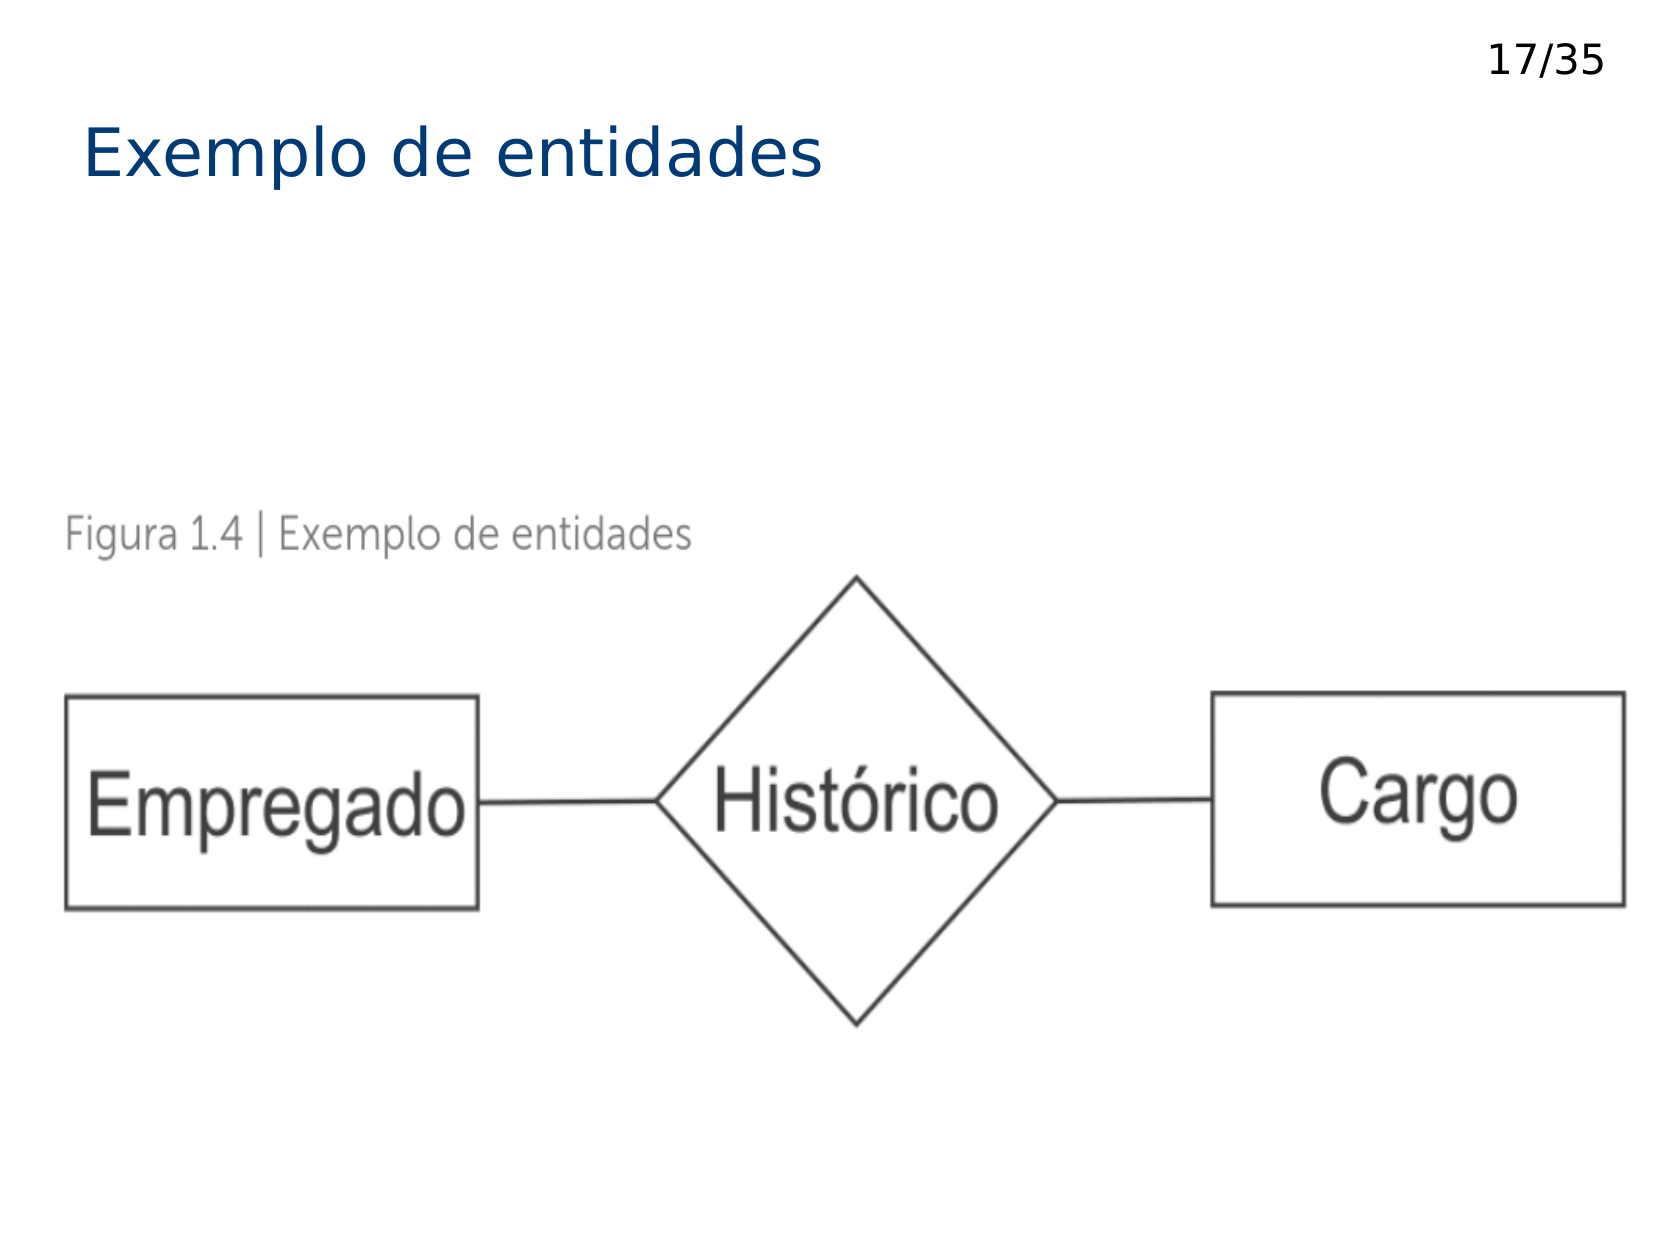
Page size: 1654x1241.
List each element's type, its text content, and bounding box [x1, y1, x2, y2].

picture [63, 505, 1634, 1035]
title Exemplo de entidades [82, 75, 1571, 231]
